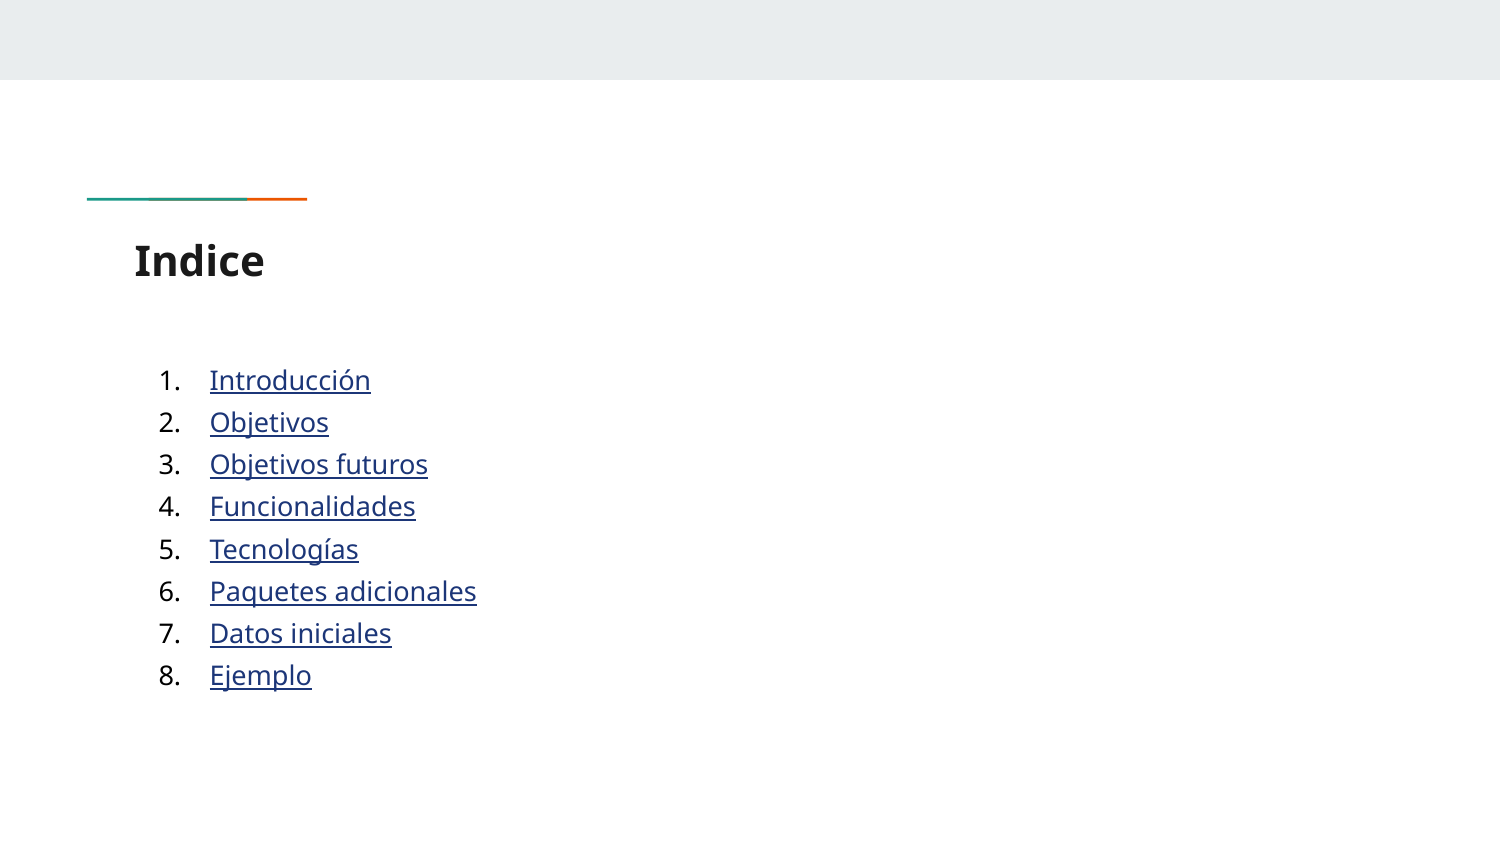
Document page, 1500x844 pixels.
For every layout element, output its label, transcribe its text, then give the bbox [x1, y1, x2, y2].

list Introducción Objetivos Objetivos futuros Funcionalidades Tecnologías Paquetes adicionales Datos iniciales Ejemplo [119, 341, 1381, 806]
title Indice [119, 216, 1381, 305]
